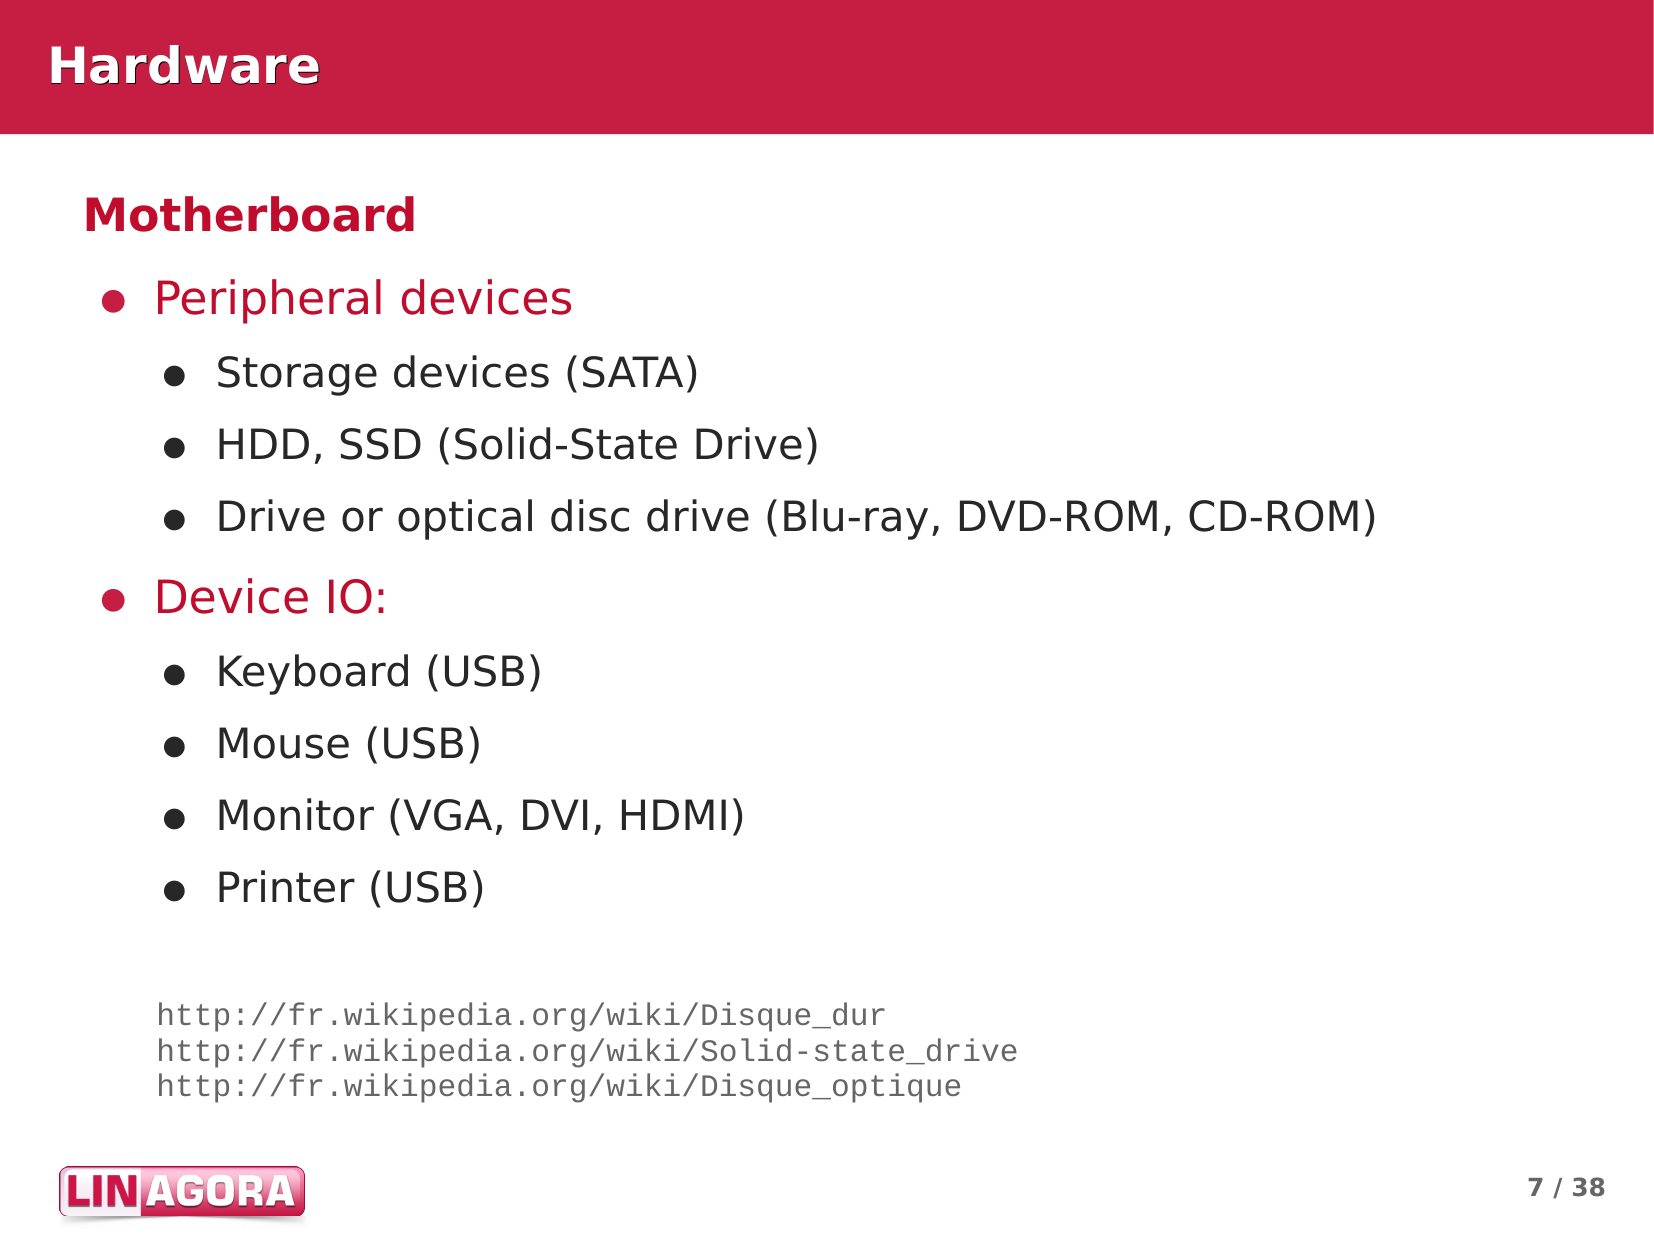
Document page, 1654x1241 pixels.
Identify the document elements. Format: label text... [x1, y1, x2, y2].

list Motherboard Peripheral devices Storage devices (SATA) HDD, SSD (Solid-State Drive) Drive or optical disc drive (Blu-ray, DVD-ROM, CD-ROM) Device IO: Keyboard (USB) Mouse (USB) Monitor (VGA, DVI, HDMI) Printer (USB) [82, 188, 1571, 1134]
text_box http://fr.wikipedia.org/wiki/Disque_dur http://fr.wikipedia.org/wiki/Solid-state_drive http://fr.wikipedia.org/wiki/Disque_optique [141, 992, 1512, 1115]
title Hardware [47, 7, 1624, 126]
picture [59, 1166, 308, 1229]
